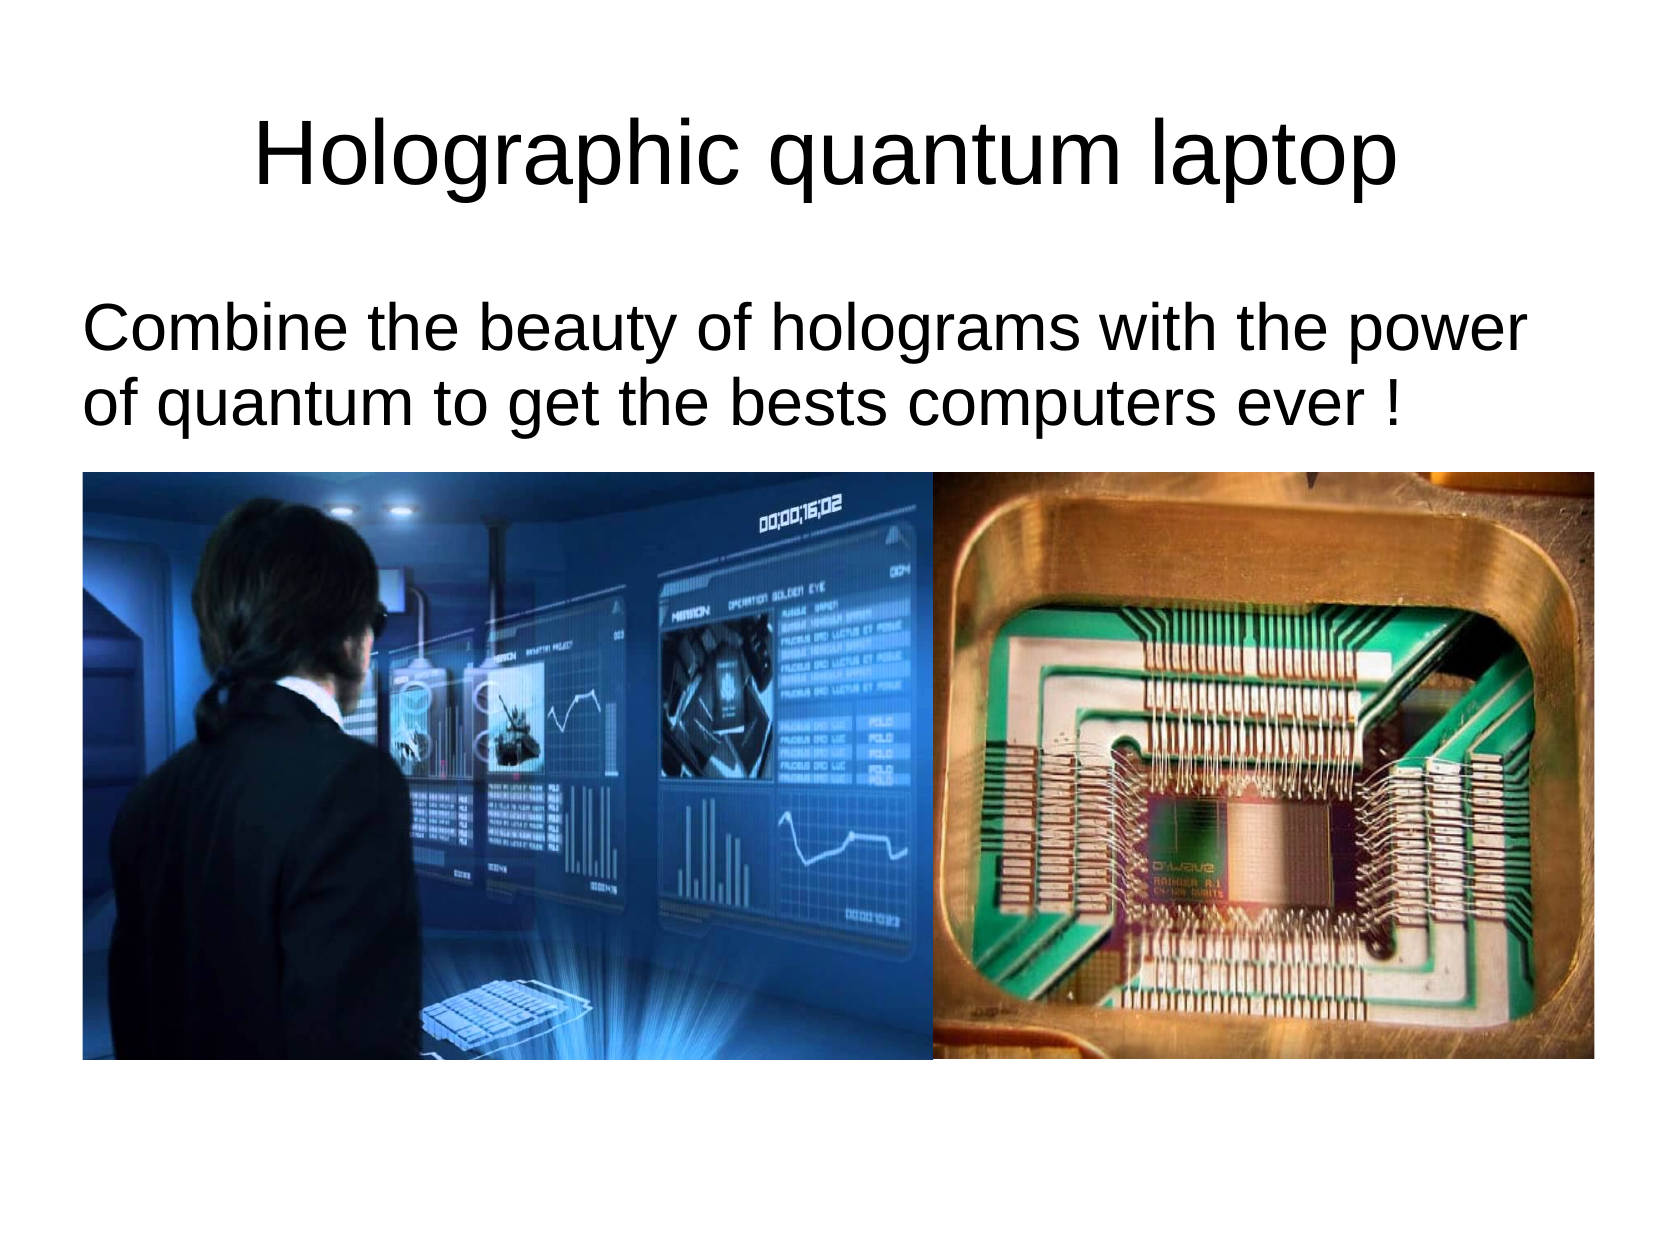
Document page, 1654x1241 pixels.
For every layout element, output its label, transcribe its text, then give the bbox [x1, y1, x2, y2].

subtitle Combine the beauty of holograms with the power of quantum to get the bests computers ever ! [82, 290, 1571, 461]
title Holographic quantum laptop [82, 49, 1571, 257]
picture [82, 472, 1595, 1060]
